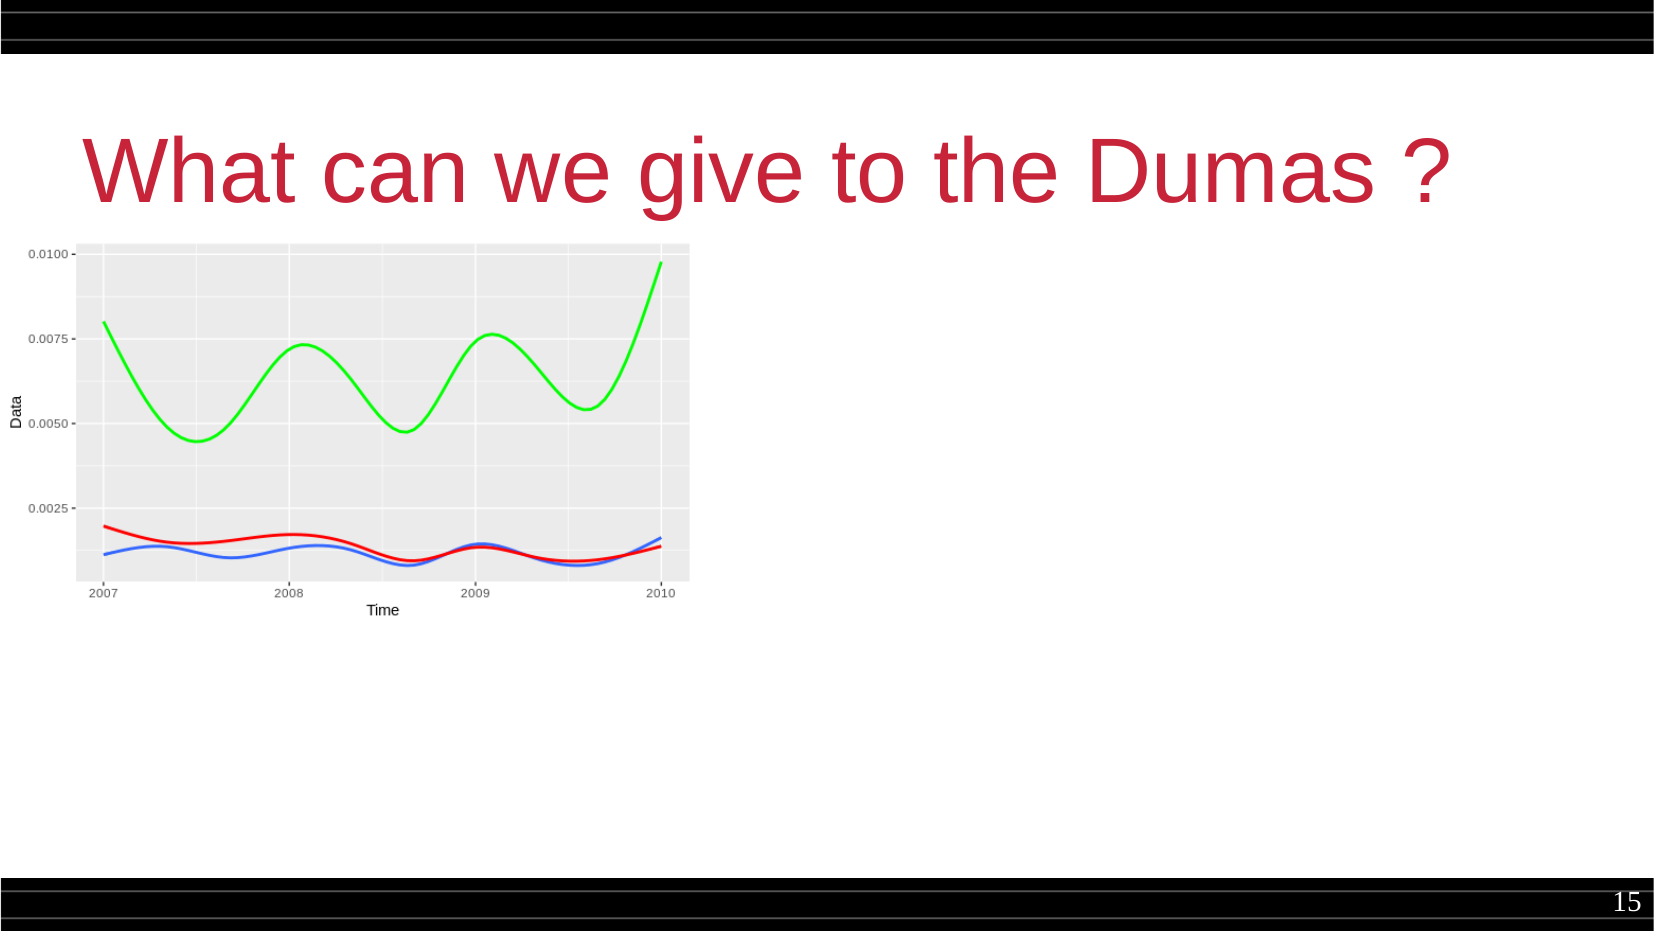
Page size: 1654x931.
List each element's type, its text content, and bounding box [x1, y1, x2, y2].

picture [3, 236, 697, 626]
picture [0, 0, 1654, 54]
title What can we give to the Dumas ? [82, 92, 1571, 248]
picture [0, 878, 1654, 931]
